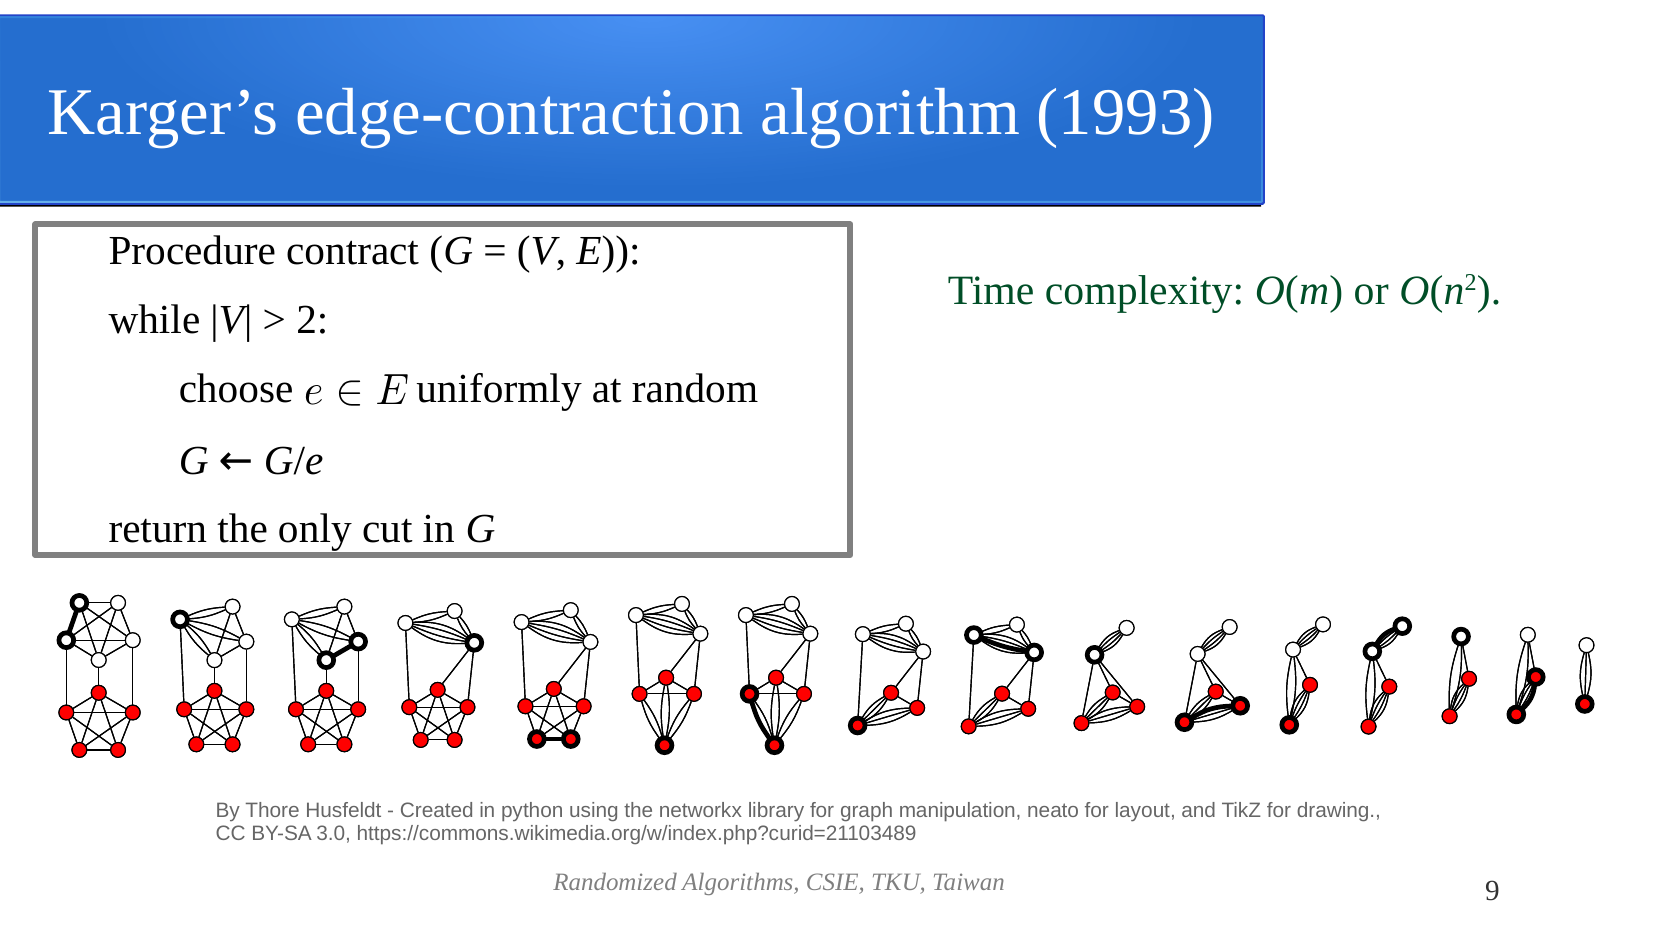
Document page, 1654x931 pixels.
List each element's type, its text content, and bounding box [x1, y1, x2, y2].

picture [18, 566, 1641, 780]
picture [305, 374, 408, 406]
title Karger’s edge-contraction algorithm (1993) [47, 35, 1264, 189]
list Procedure contract (G = (V, E)): while |V| > 2: choose uniformly at random G ← G/e return the only cut in G [35, 224, 851, 556]
text_box Time complexity: O(m) or O(n2). [933, 259, 1560, 321]
text_box By Thore Husfeldt - Created in python using the networkx library for graph manipulation, neato for layout, and TikZ for drawing., CC BY-SA 3.0, https://commons.wikimedia.org/w/index.php?curid=21103489 [200, 791, 1413, 853]
